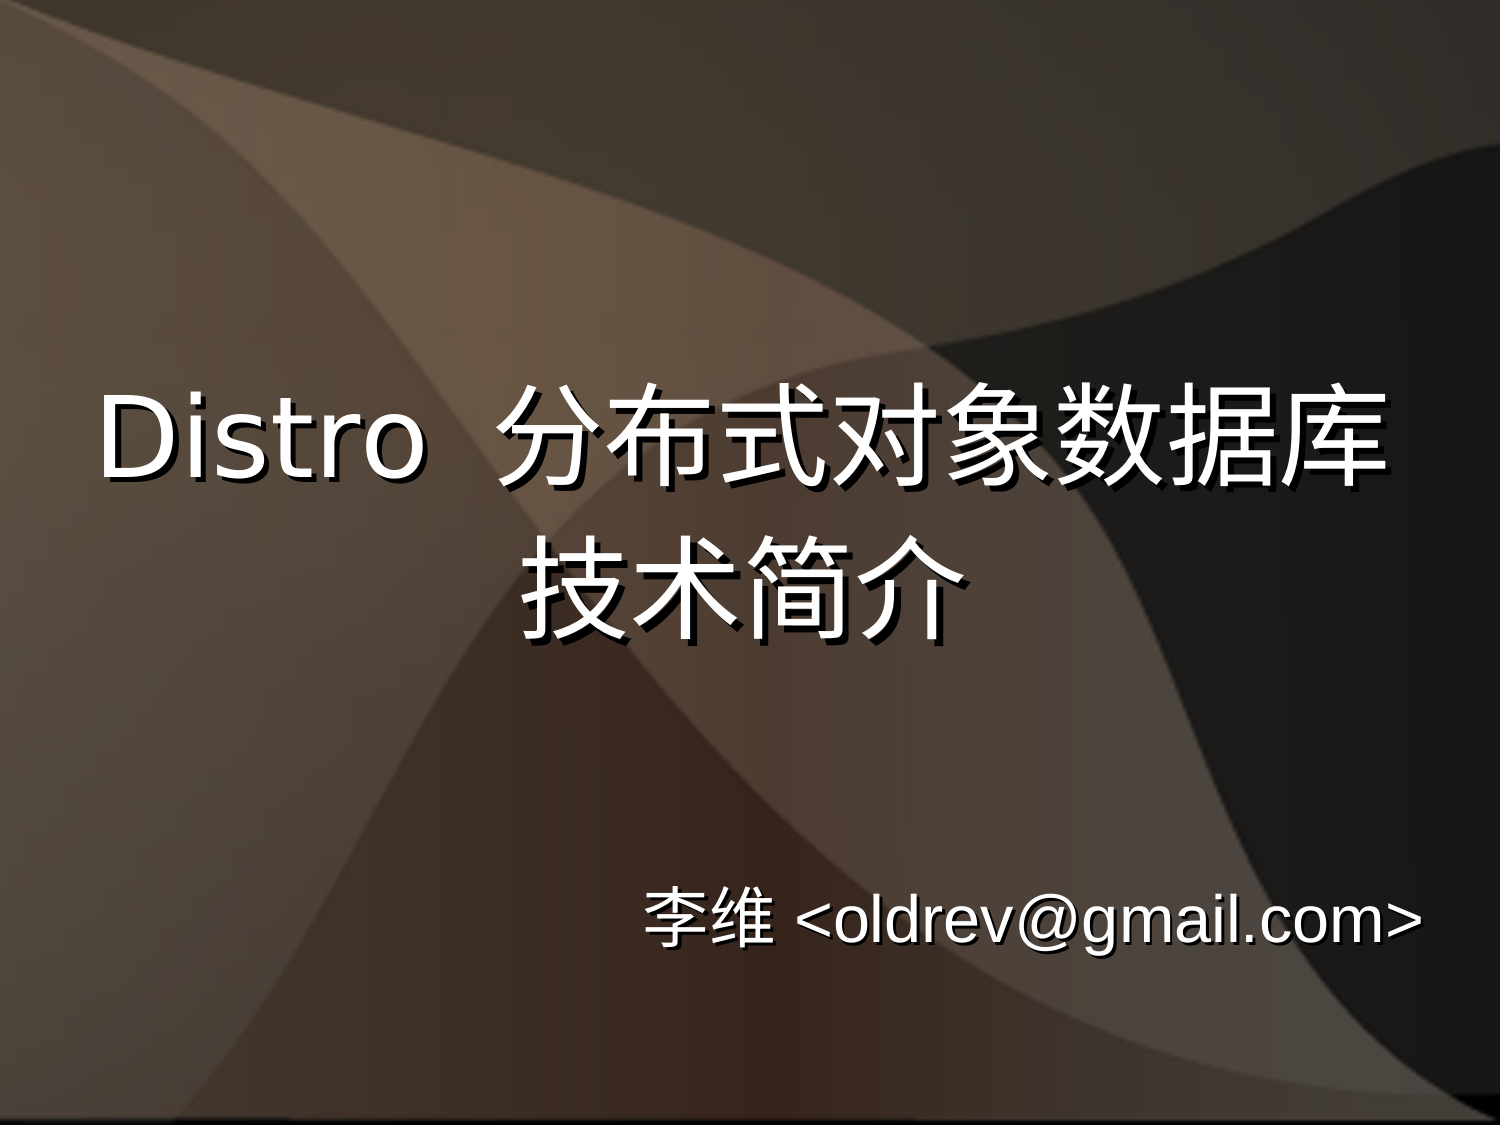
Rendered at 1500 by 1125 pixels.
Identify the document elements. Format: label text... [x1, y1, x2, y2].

picture [0, 0, 1500, 1125]
subtitle 李维<oldrev@gmail.com> [75, 826, 1425, 1006]
title Distro 分布式对象数据库技术简介 [67, 351, 1418, 671]
